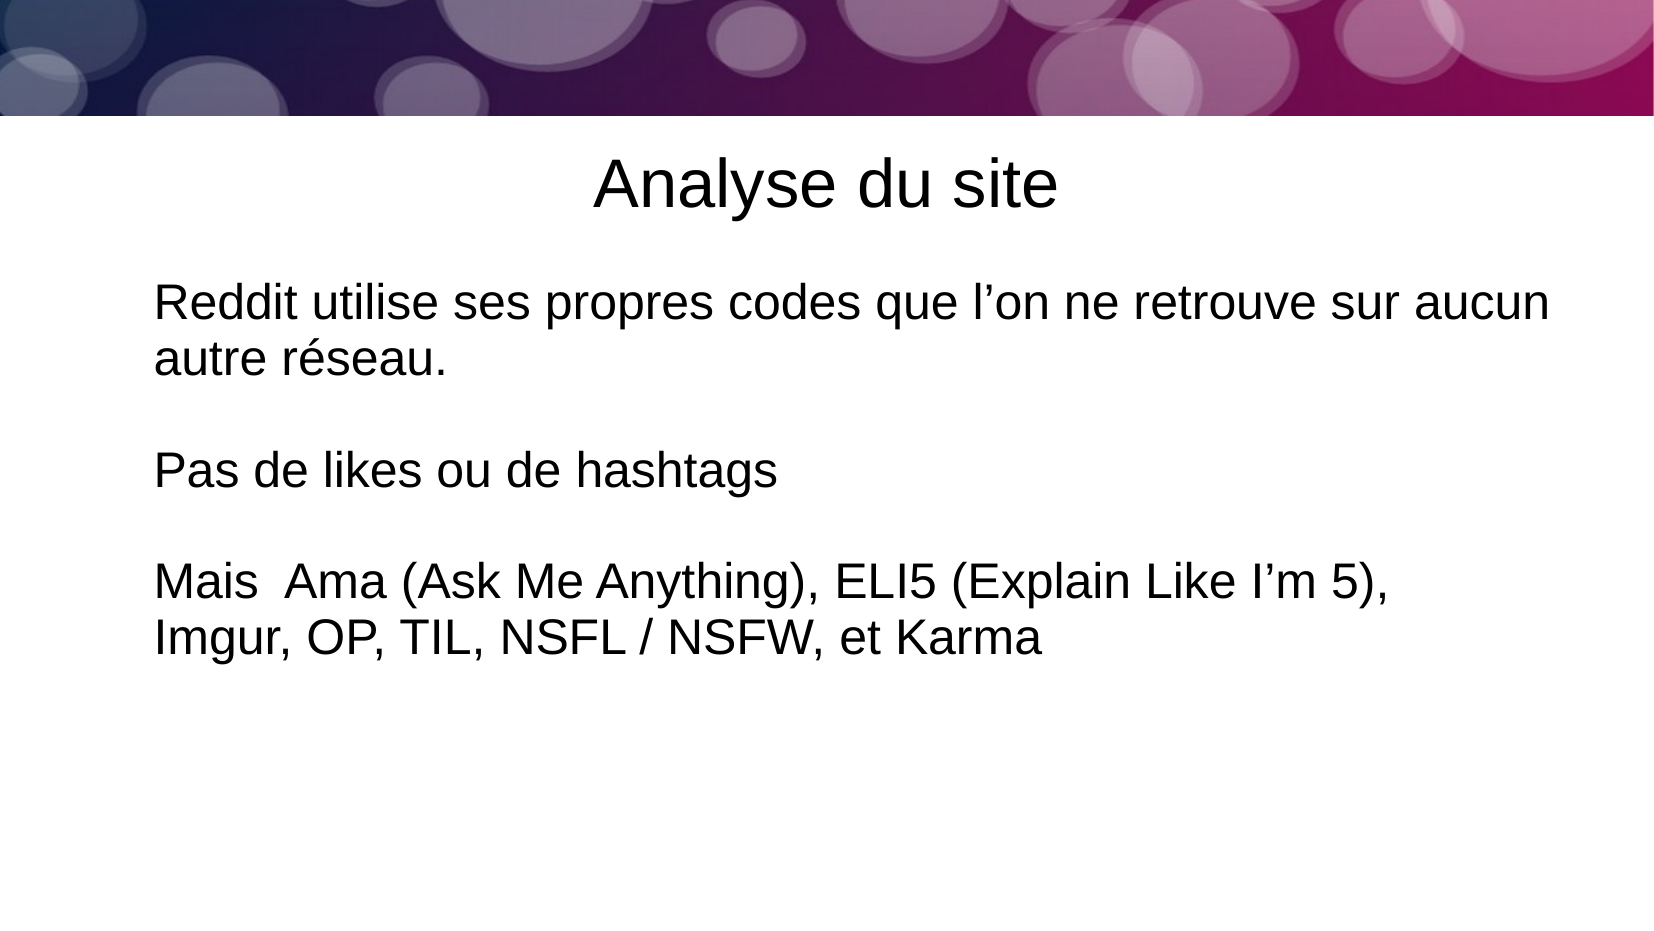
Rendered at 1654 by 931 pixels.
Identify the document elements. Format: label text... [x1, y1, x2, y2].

picture [0, 0, 1654, 116]
title Analyse du site [82, 119, 1571, 248]
list Reddit utilise ses propres codes que l’on ne retrouve sur aucun autre réseau. Pas de likes ou de hashtags Mais Ama (Ask Me Anything), ELI5 (Explain Like I’m 5), Imgur, OP, TIL, NSFL / NSFW, et Karma [82, 274, 1571, 815]
